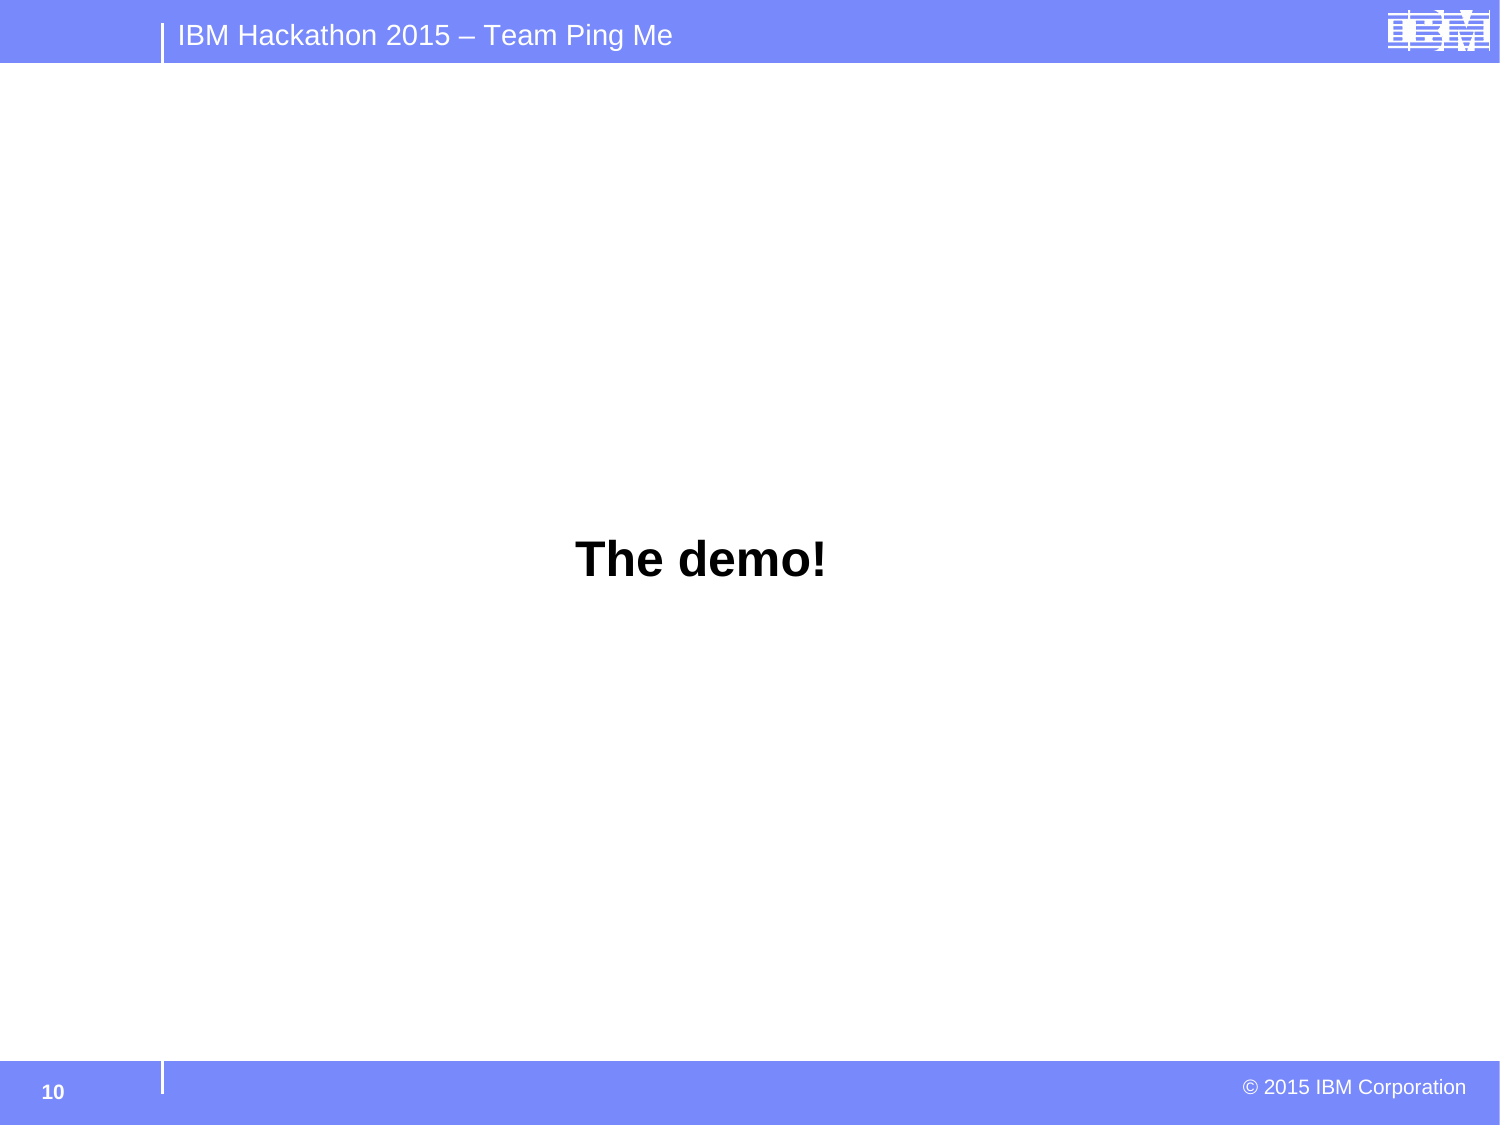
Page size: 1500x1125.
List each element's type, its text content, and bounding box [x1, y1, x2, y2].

subtitle The demo! [25, 87, 1378, 1025]
